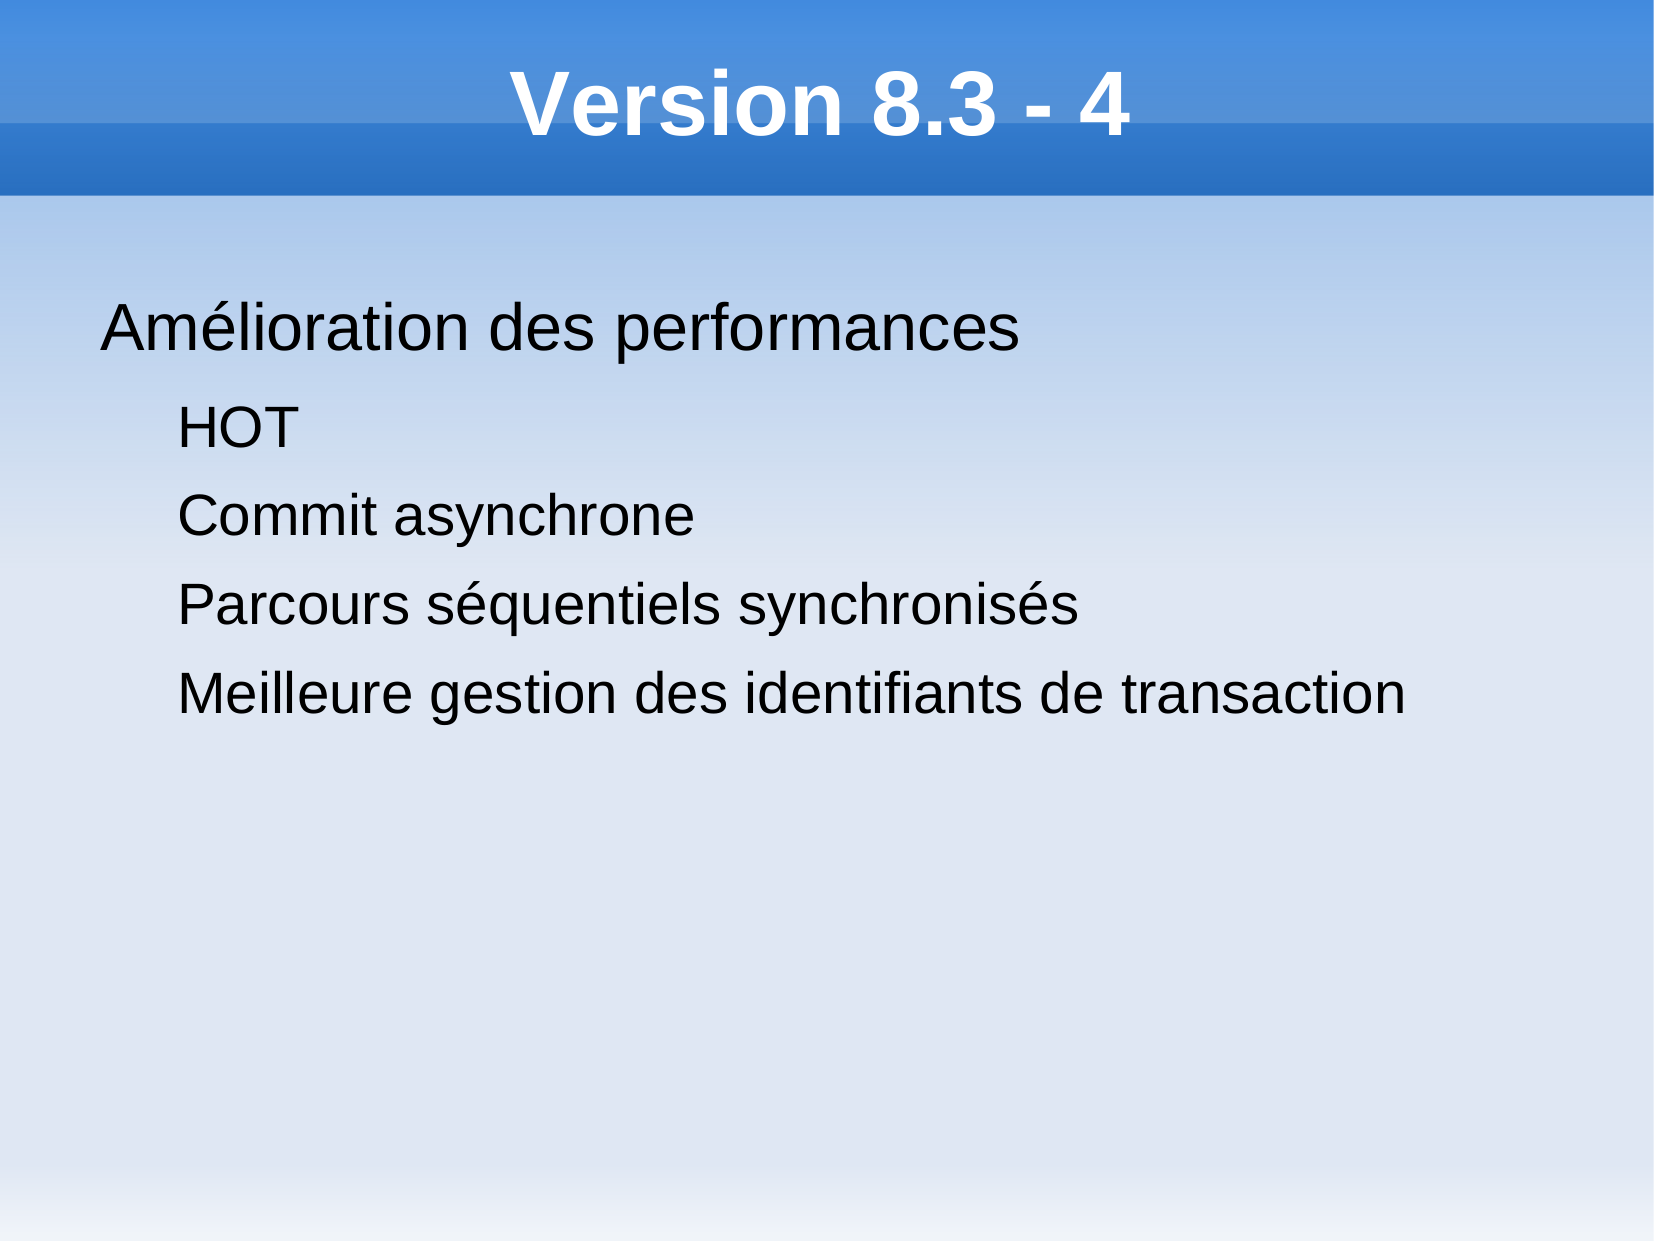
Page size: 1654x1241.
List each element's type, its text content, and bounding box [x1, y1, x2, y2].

list Amélioration des performances HOT Commit asynchrone Parcours séquentiels synchronisés Meilleure gestion des identifiants de transaction [82, 290, 1571, 1094]
title Version 8.3 - 4 [76, 7, 1565, 200]
picture [0, 0, 1654, 1241]
